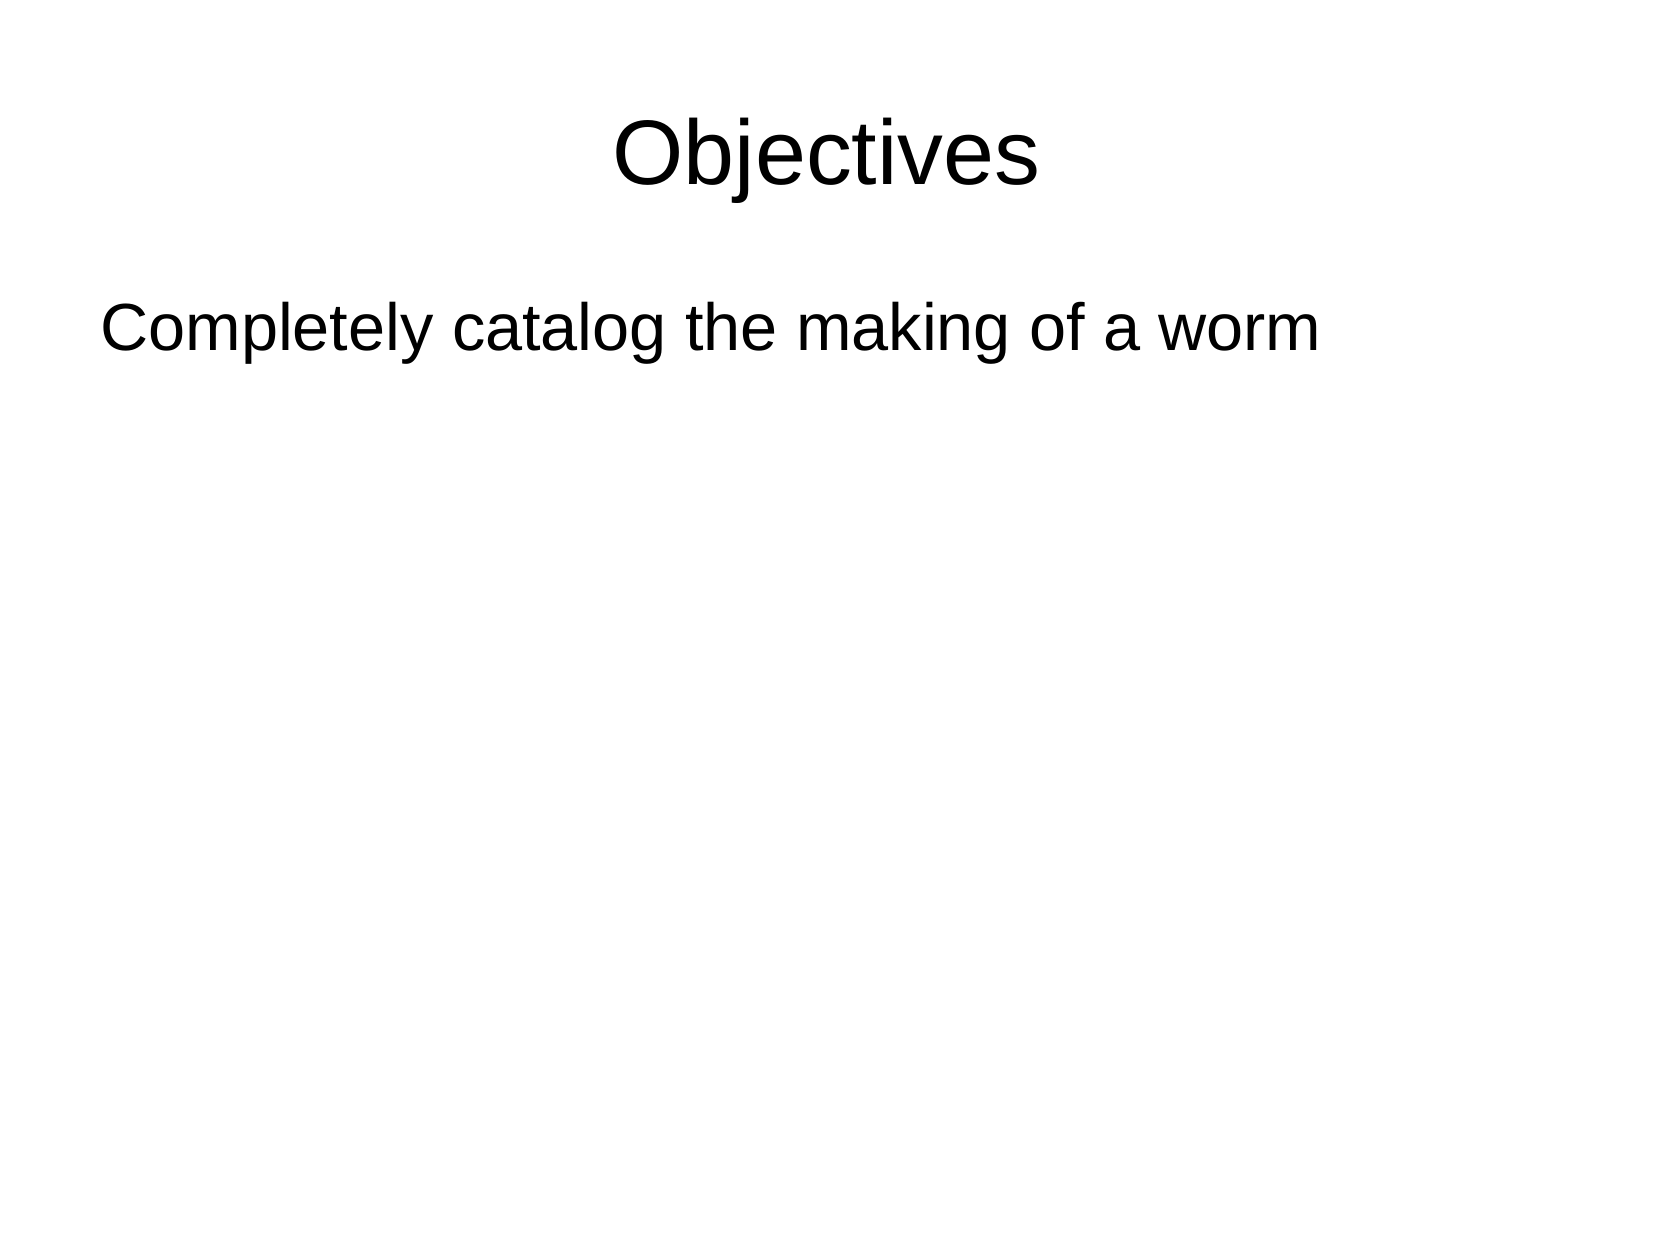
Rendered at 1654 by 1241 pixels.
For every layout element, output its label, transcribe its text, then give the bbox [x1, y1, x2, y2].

list Completely catalog the making of a worm [82, 290, 1571, 1094]
title Objectives [82, 49, 1571, 257]
